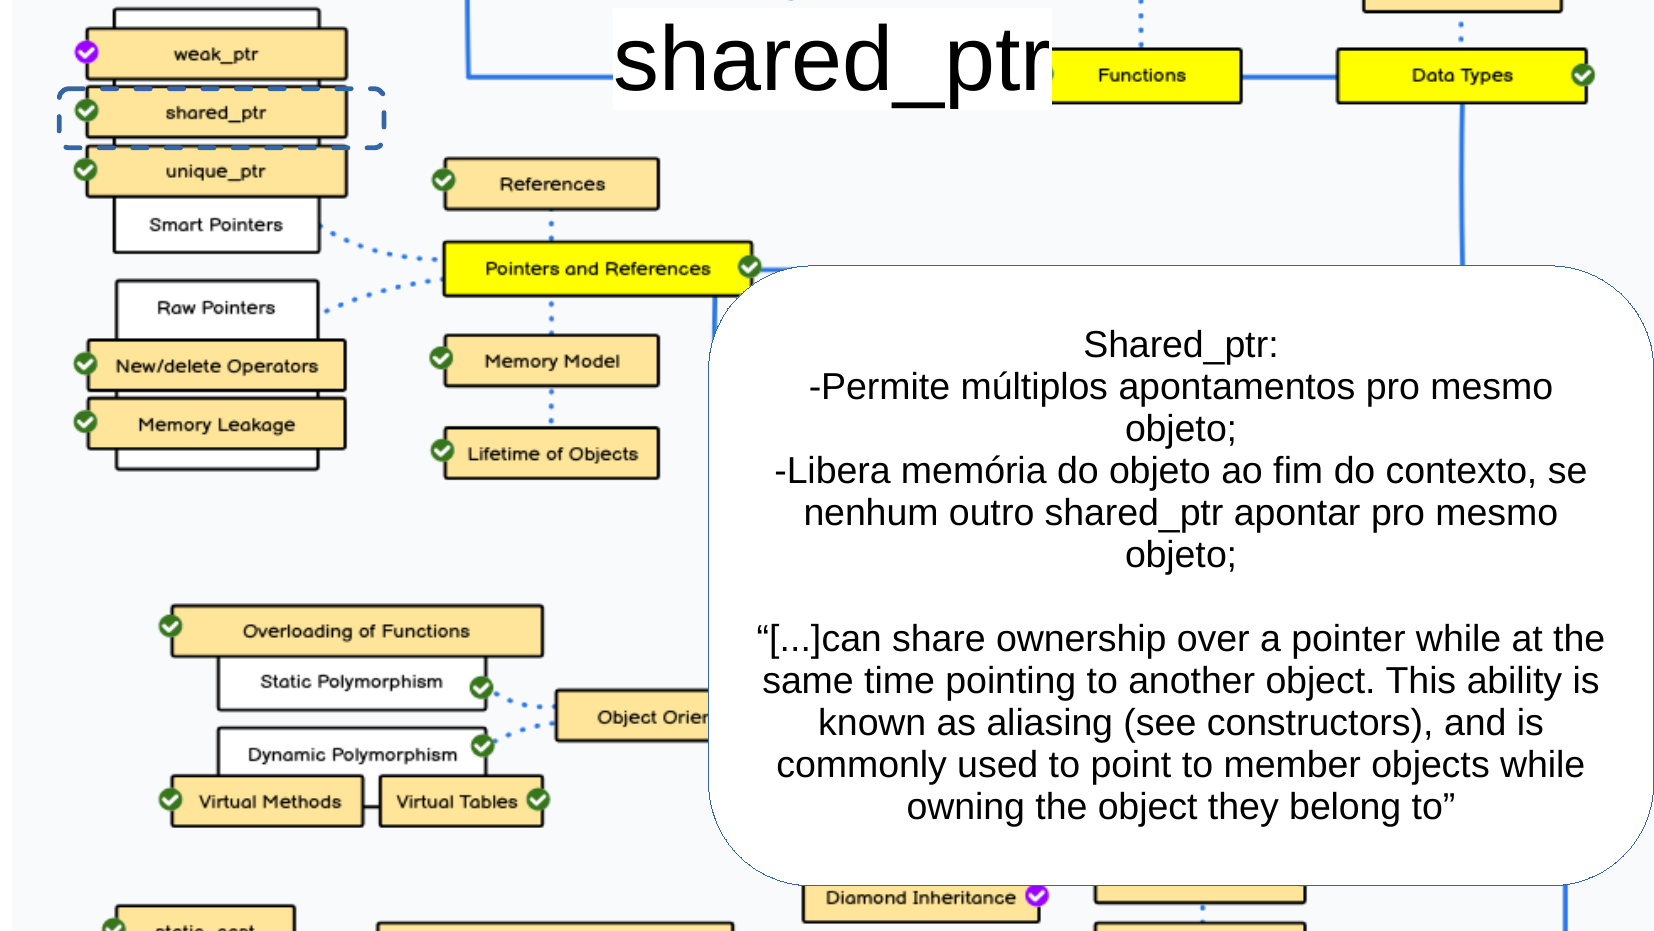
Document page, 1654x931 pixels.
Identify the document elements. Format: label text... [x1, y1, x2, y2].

picture [12, 0, 1654, 931]
text_box Shared_ptr: -Permite múltiplos apontamentos pro mesmo objeto; -Libera memória do objeto ao fim do contexto, se nenhum outro shared_ptr apontar pro mesmo objeto; “[...]can share ownership over a pointer while at the same time pointing to another object. This ability is known as aliasing (see constructors), and is commonly used to point to member objects while owning the object they belong to” [708, 265, 1654, 886]
title shared_ptr [88, 0, 1577, 119]
